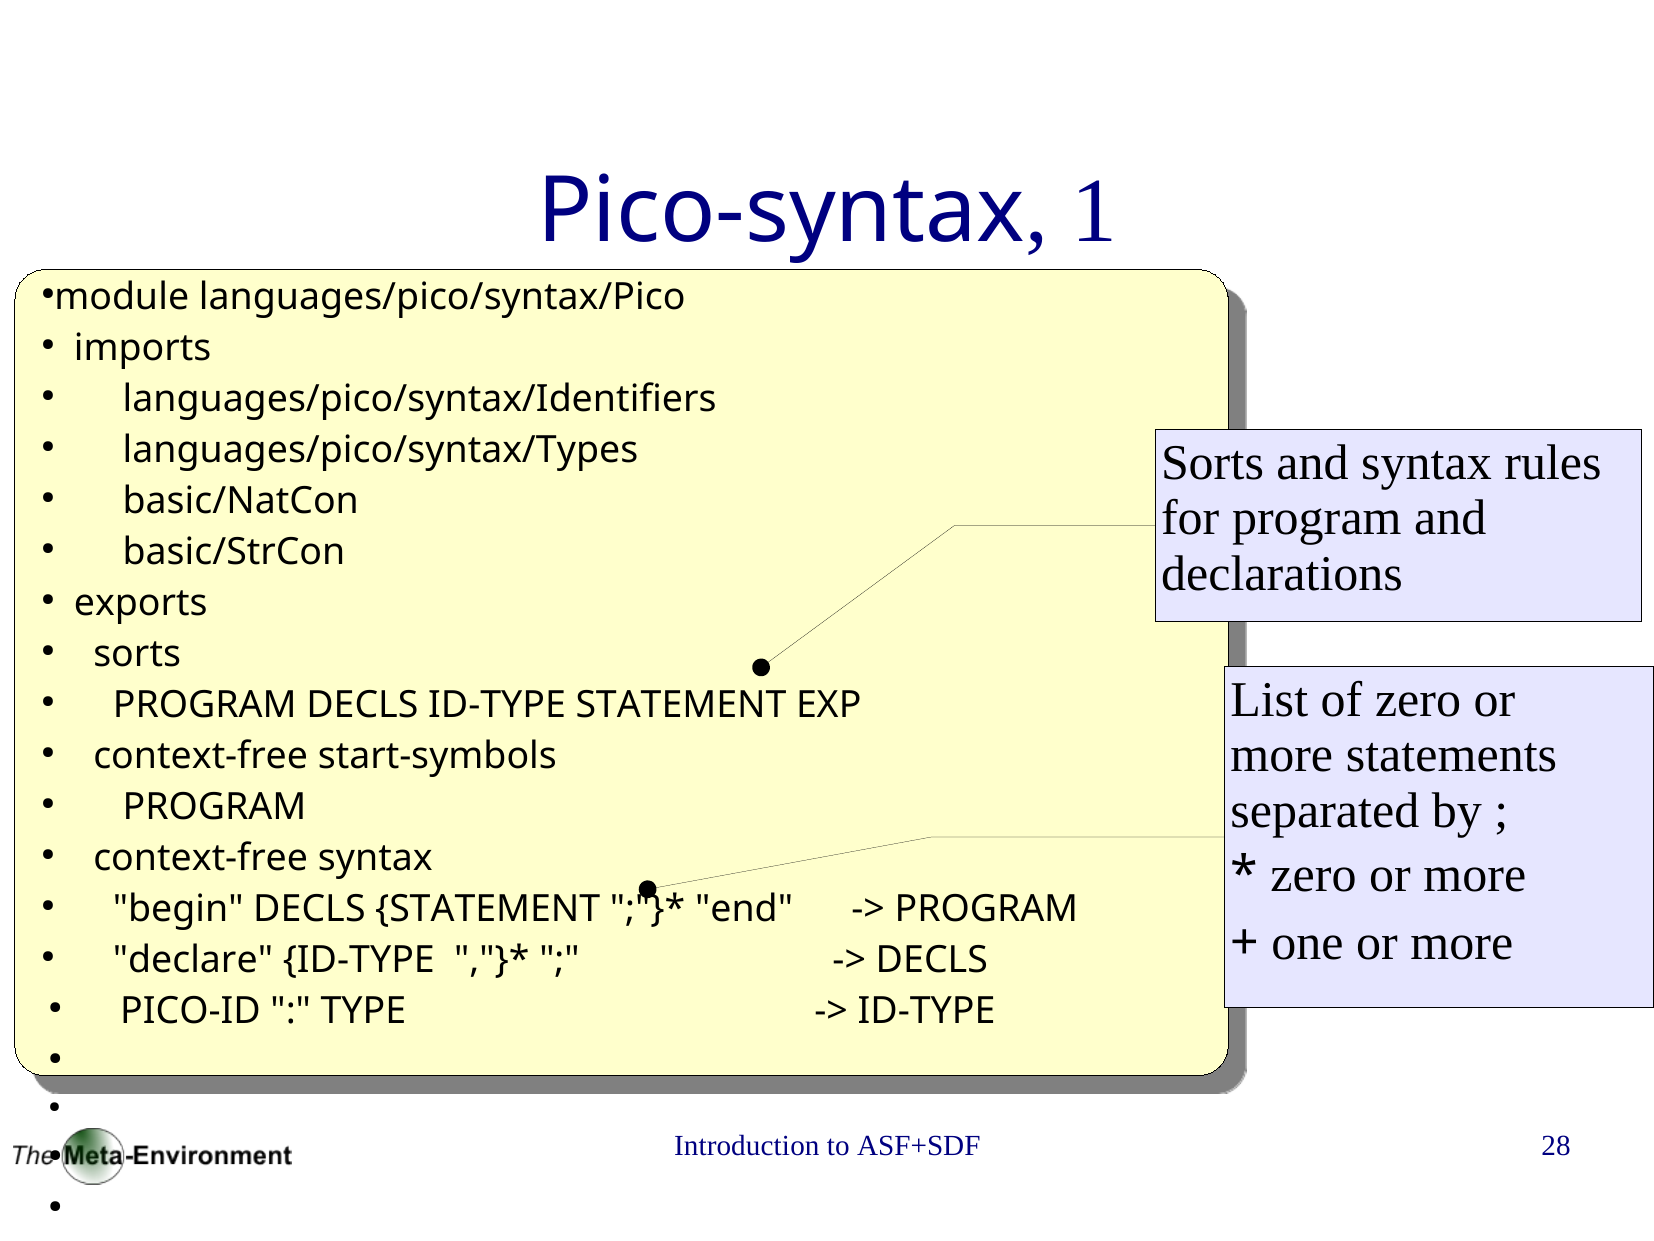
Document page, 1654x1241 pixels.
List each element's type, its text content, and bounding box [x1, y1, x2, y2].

title Pico-syntax, 1 [121, 102, 1534, 261]
text_box module languages/pico/syntax/Pico imports languages/pico/syntax/Identifiers languages/pico/syntax/Types basic/NatCon basic/StrCon exports sorts PROGRAM DECLS ID-TYPE STATEMENT EXP context-free start-symbols PROGRAM context-free syntax "begin" DECLS {STATEMENT ";"}* "end" -> PROGRAM "declare" {ID-TYPE ","}* ";" -> DECLS PICO-ID ":" TYPE -> ID-TYPE [26, 261, 1640, 1241]
picture [13, 1128, 26, 1185]
text_box Sorts and syntax rules for program and declarations [1155, 429, 1642, 622]
text_box List of zero or more statements separated by ; * zero or more + one or more [1224, 666, 1654, 1008]
text_box [14, 276, 26, 1069]
